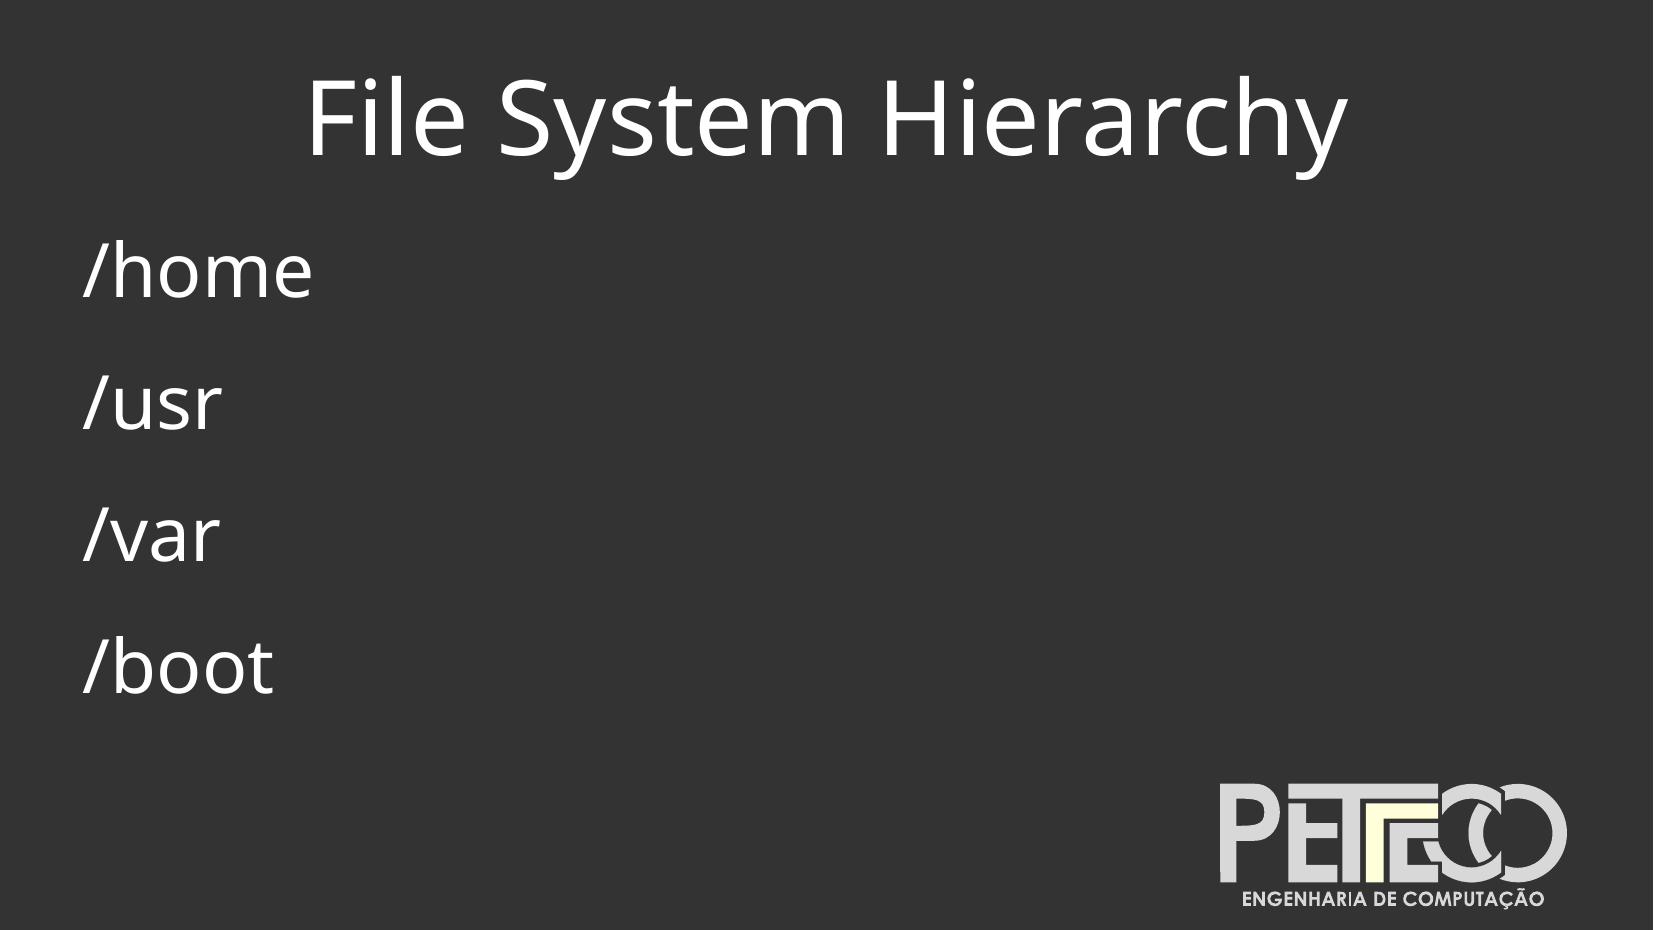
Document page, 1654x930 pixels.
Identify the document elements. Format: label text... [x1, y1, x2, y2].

list /home /usr /var /boot [82, 217, 1571, 757]
title File System Hierarchy [82, 37, 1571, 193]
